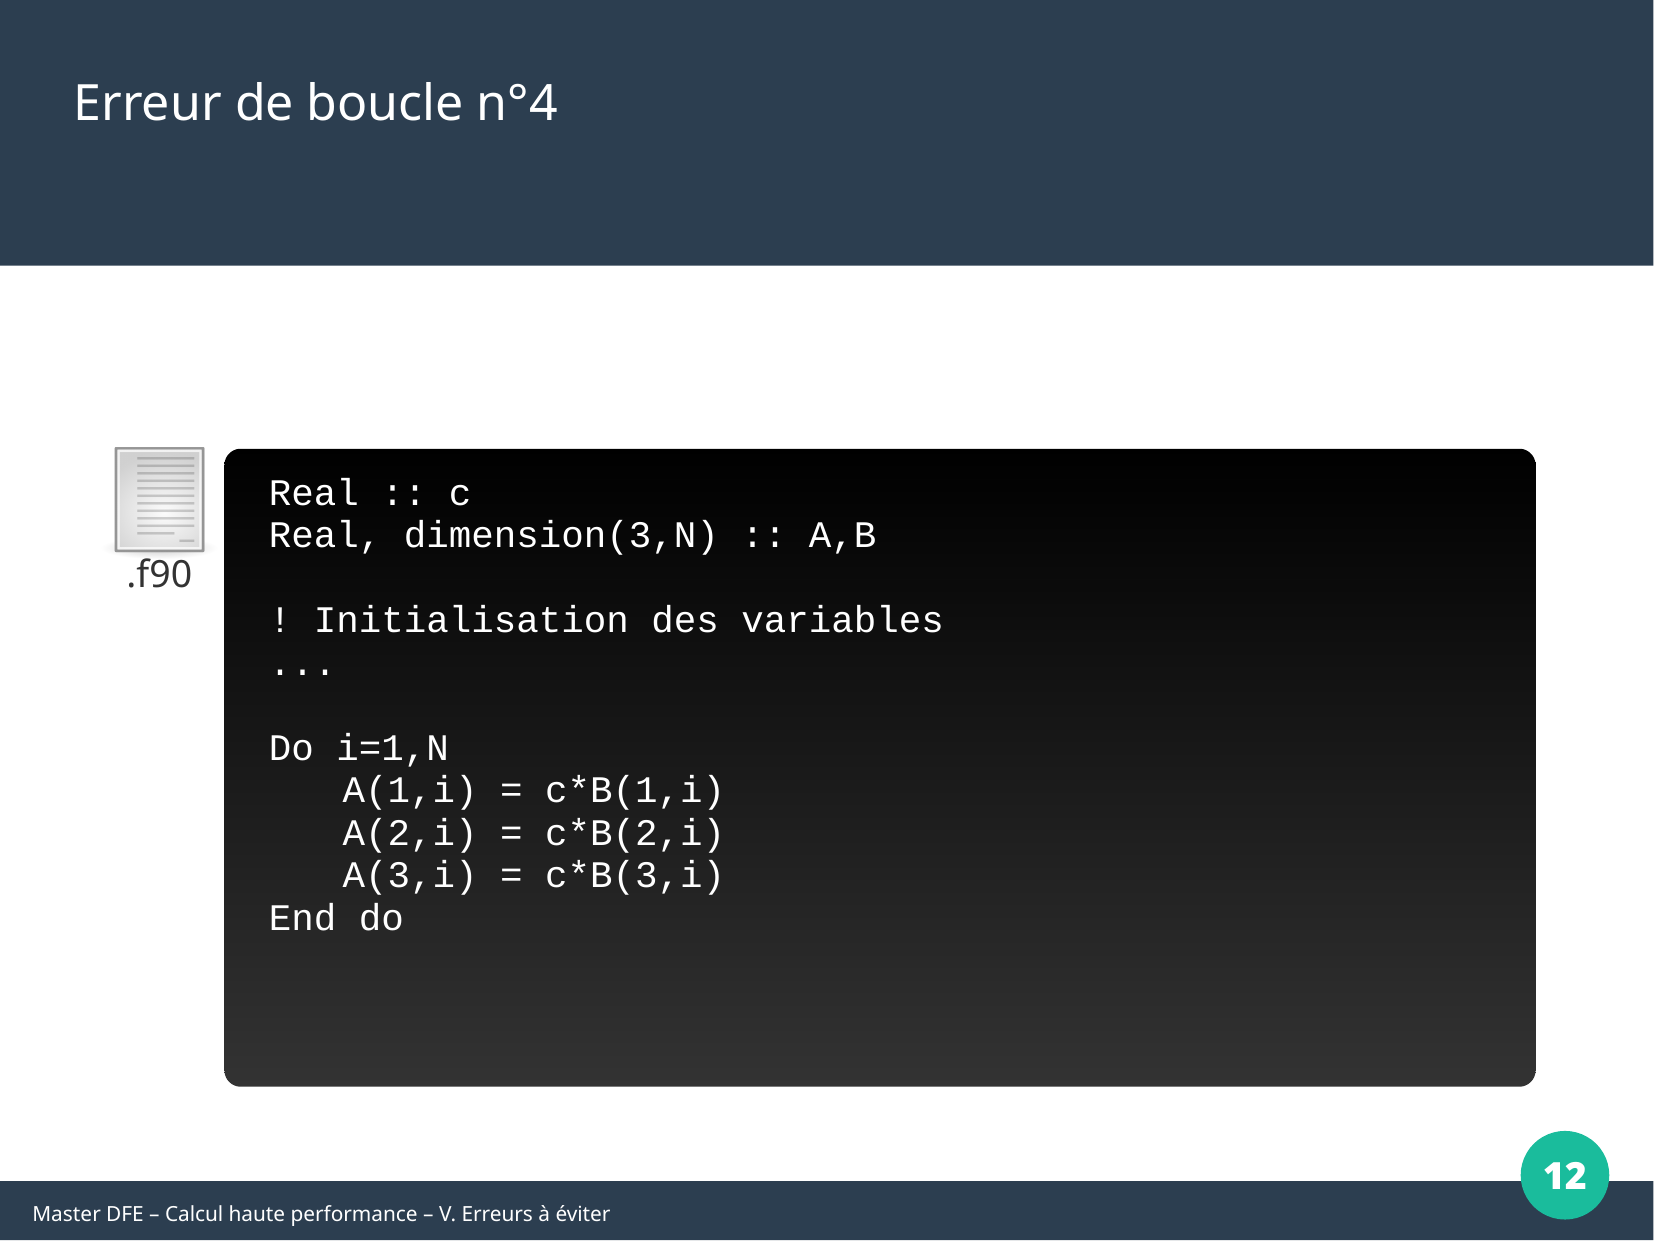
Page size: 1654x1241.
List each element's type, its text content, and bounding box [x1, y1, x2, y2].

text_box Real :: c Real, dimension(3,N) :: A,B ! Initialisation des variables ... Do i=1,N A(1,i) = c*B(1,i) A(2,i) = c*B(2,i) A(3,i) = c*B(3,i) End do [253, 466, 1524, 961]
text_box Erreur de boucle n°4 [59, 59, 1619, 209]
text_box Master DFE – Calcul haute performance – V. Erreurs à éviter [17, 1191, 1436, 1235]
text_box [224, 448, 1536, 1087]
text_box .f90 [82, 539, 237, 606]
picture [100, 442, 219, 539]
